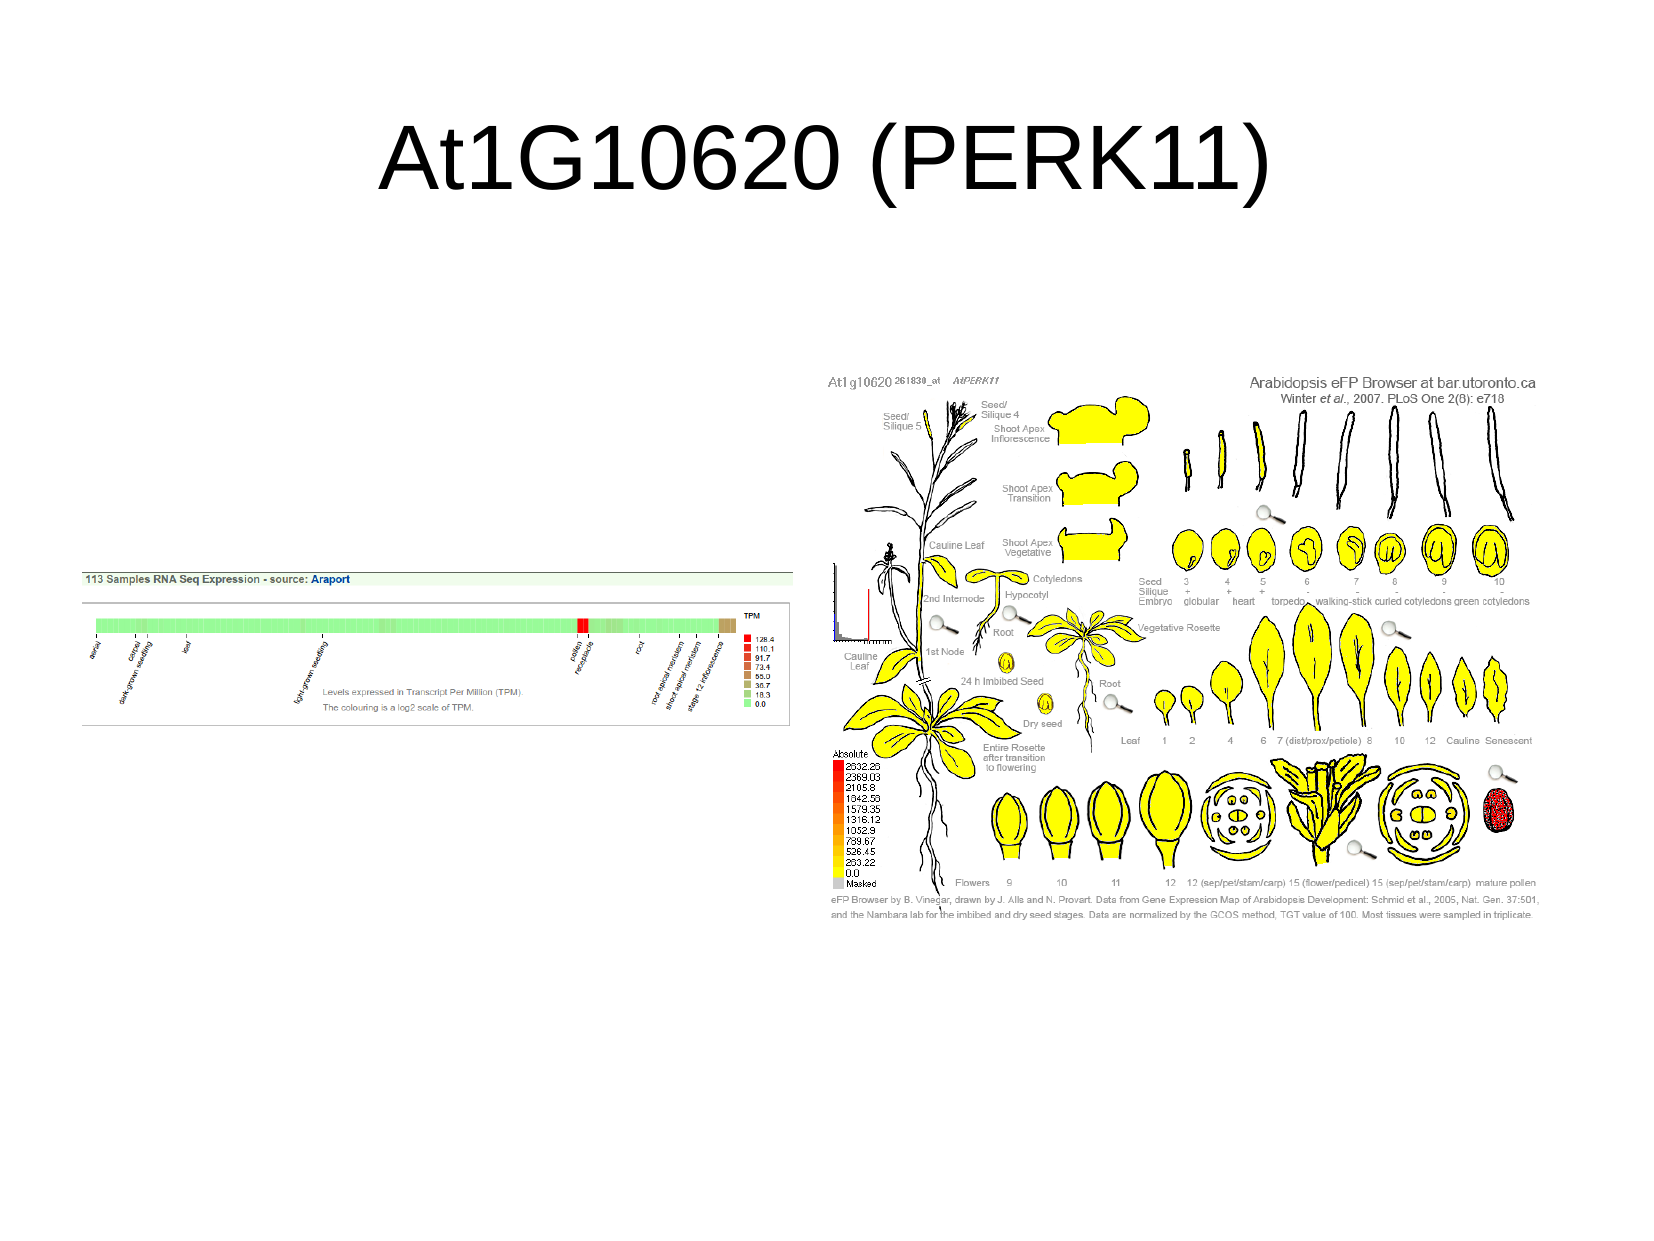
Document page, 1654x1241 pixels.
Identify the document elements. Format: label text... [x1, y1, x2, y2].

title At1G10620 (PERK11) [82, 49, 1571, 257]
picture [82, 572, 793, 727]
picture [828, 374, 1539, 925]
